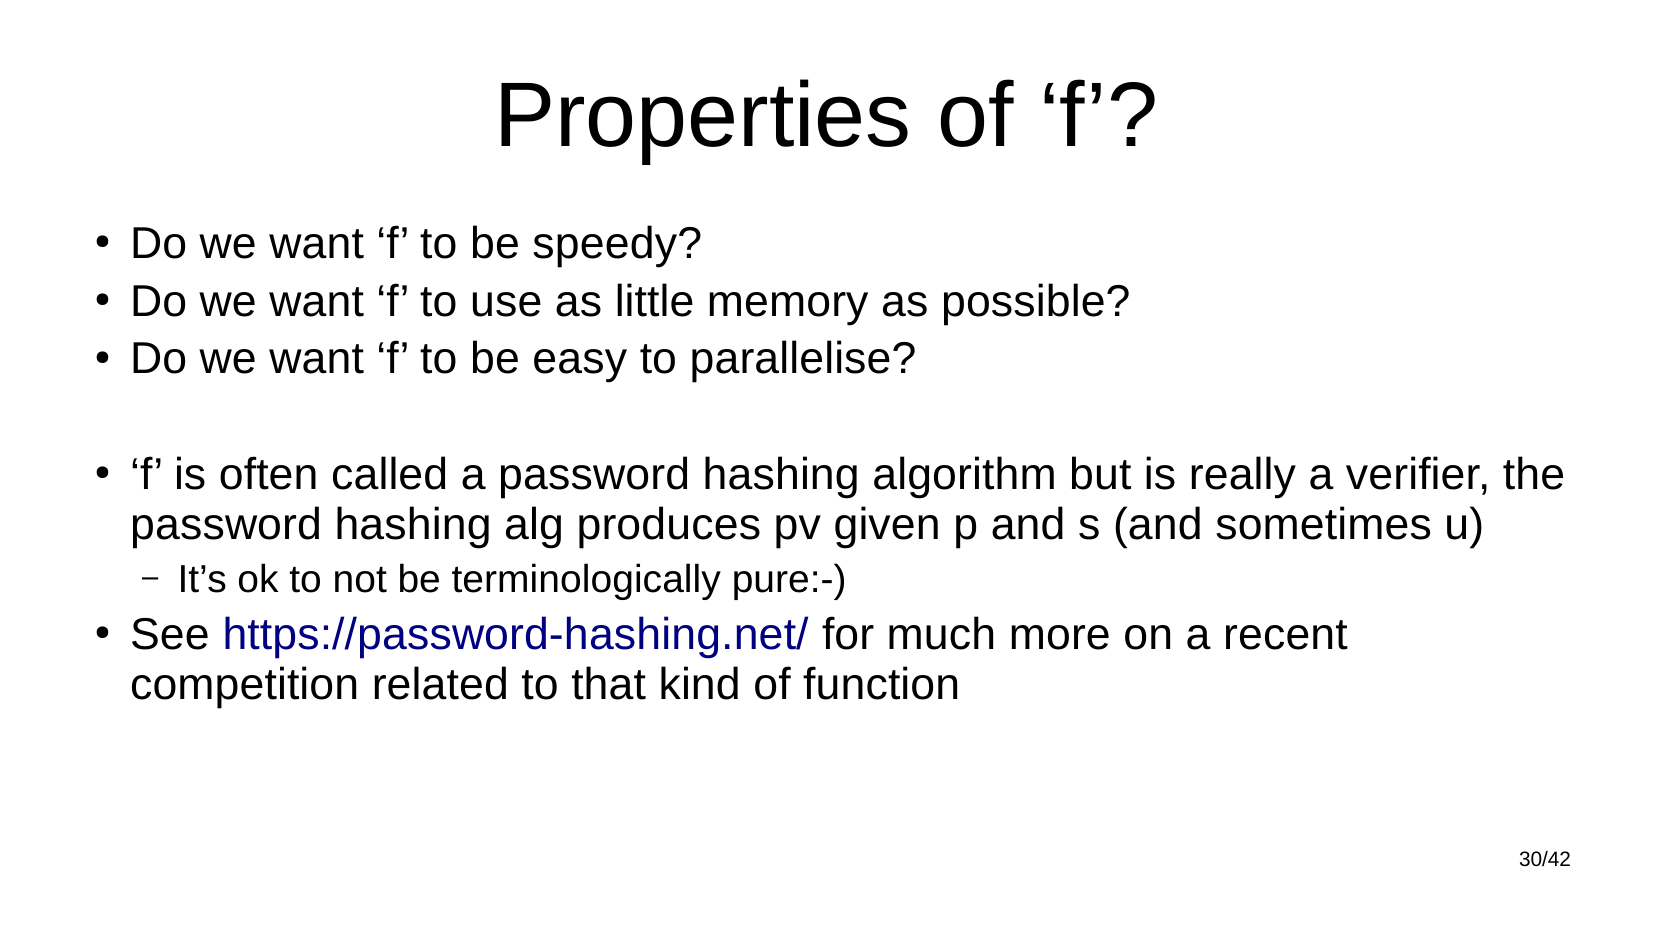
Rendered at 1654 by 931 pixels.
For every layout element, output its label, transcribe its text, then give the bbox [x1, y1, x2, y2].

title Properties of ‘f’? [82, 37, 1571, 193]
list Do we want ‘f’ to be speedy? Do we want ‘f’ to use as little memory as possible? Do we want ‘f’ to be easy to parallelise? ‘f’ is often called a password hashing algorithm but is really a verifier, the password hashing alg produces pv given p and s (and sometimes u) It’s ok to not be terminologically pure:-) See https://password-hashing.net/ for much more on a recent competition related to that kind of function [82, 217, 1571, 758]
